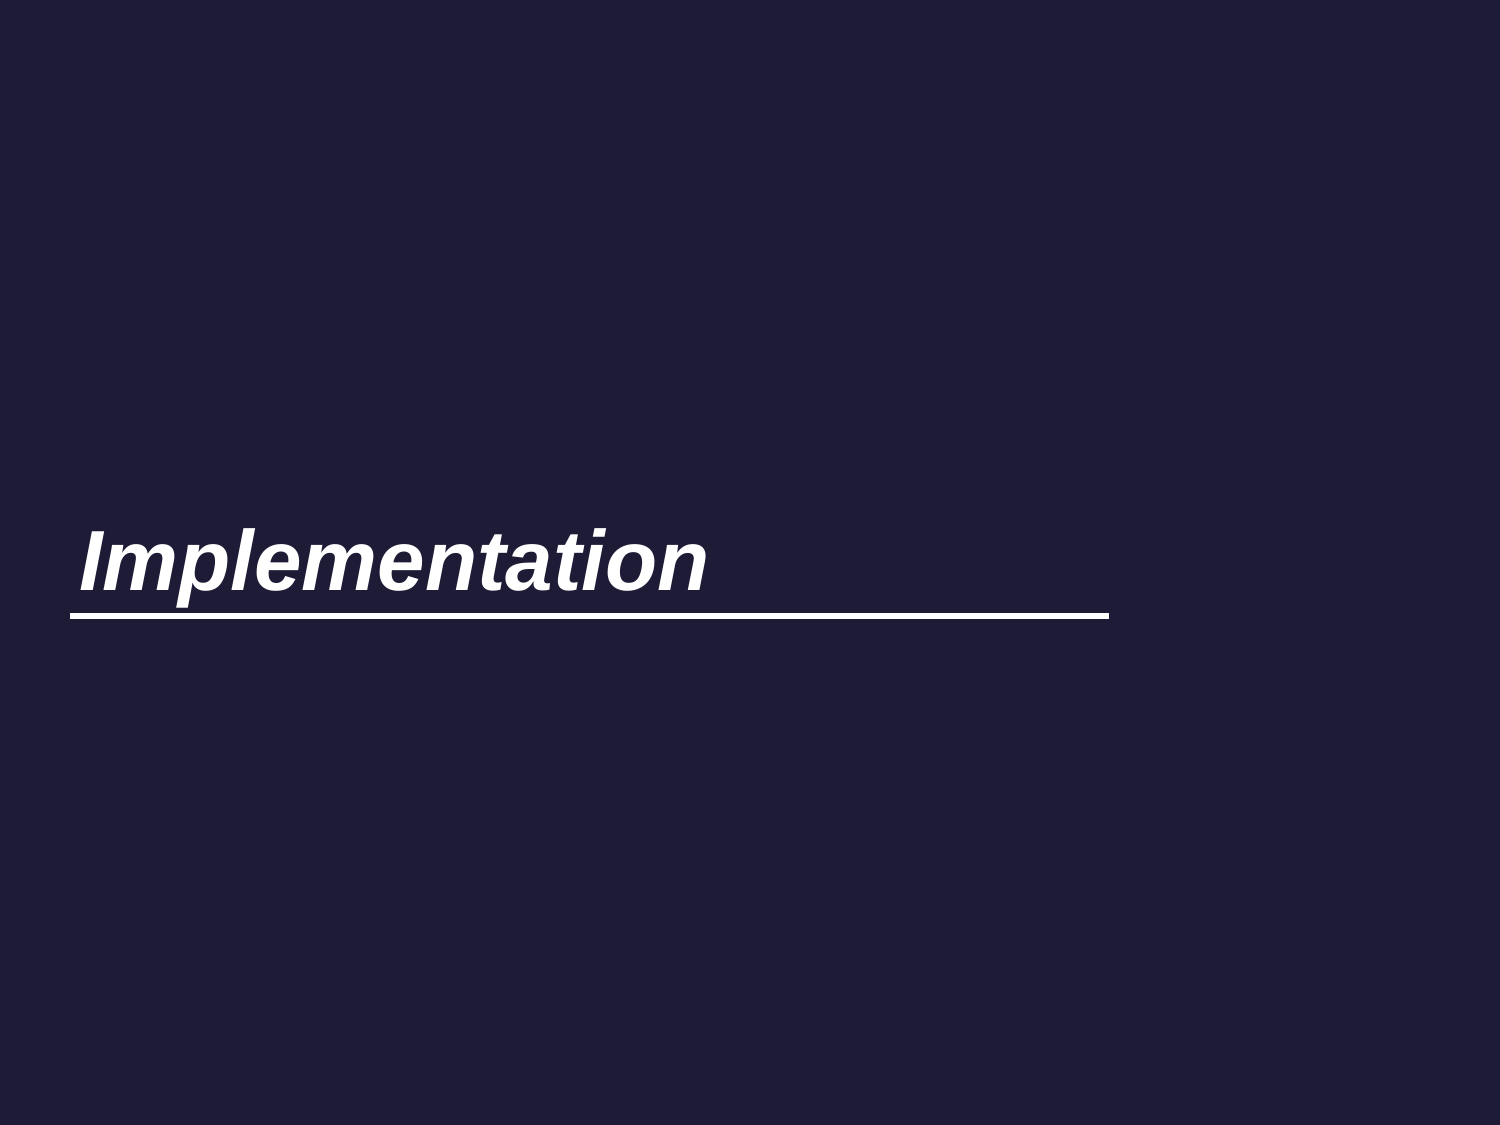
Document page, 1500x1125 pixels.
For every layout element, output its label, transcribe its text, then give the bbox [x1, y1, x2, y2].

title Implementation [64, 484, 1415, 628]
